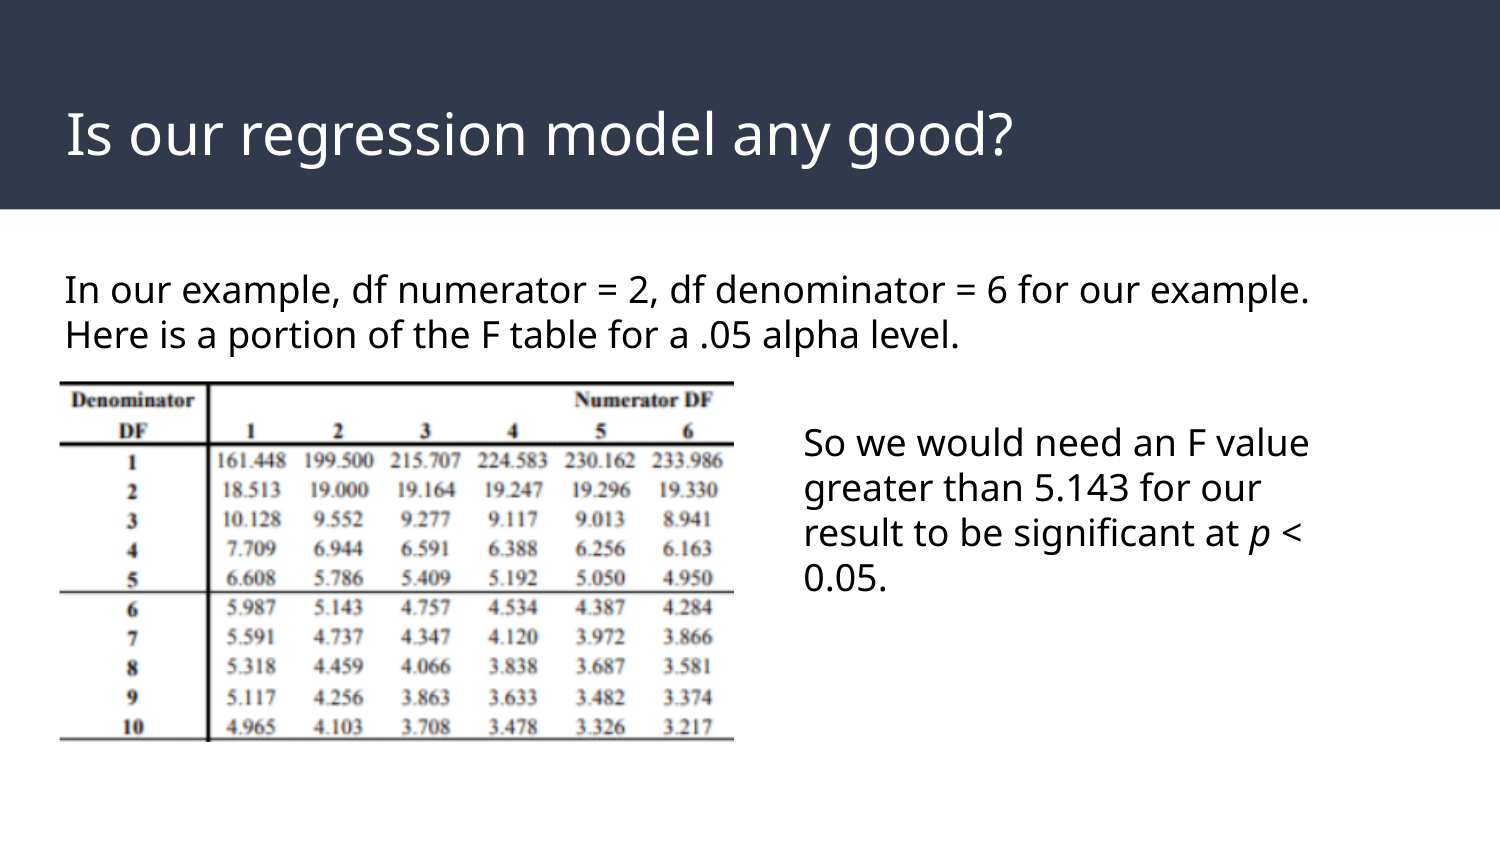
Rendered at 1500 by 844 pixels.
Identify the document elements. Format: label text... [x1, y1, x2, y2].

picture [49, 364, 734, 742]
text_box So we would need an F value greater than 5.143 for our result to be significant at p < 0.05. [788, 404, 1364, 701]
text_box In our example, df numerator = 2, df denominator = 6 for our example. Here is a portion of the F table for a .05 alpha level. [49, 251, 1411, 364]
title Is our regression model any good? [51, 82, 1449, 185]
